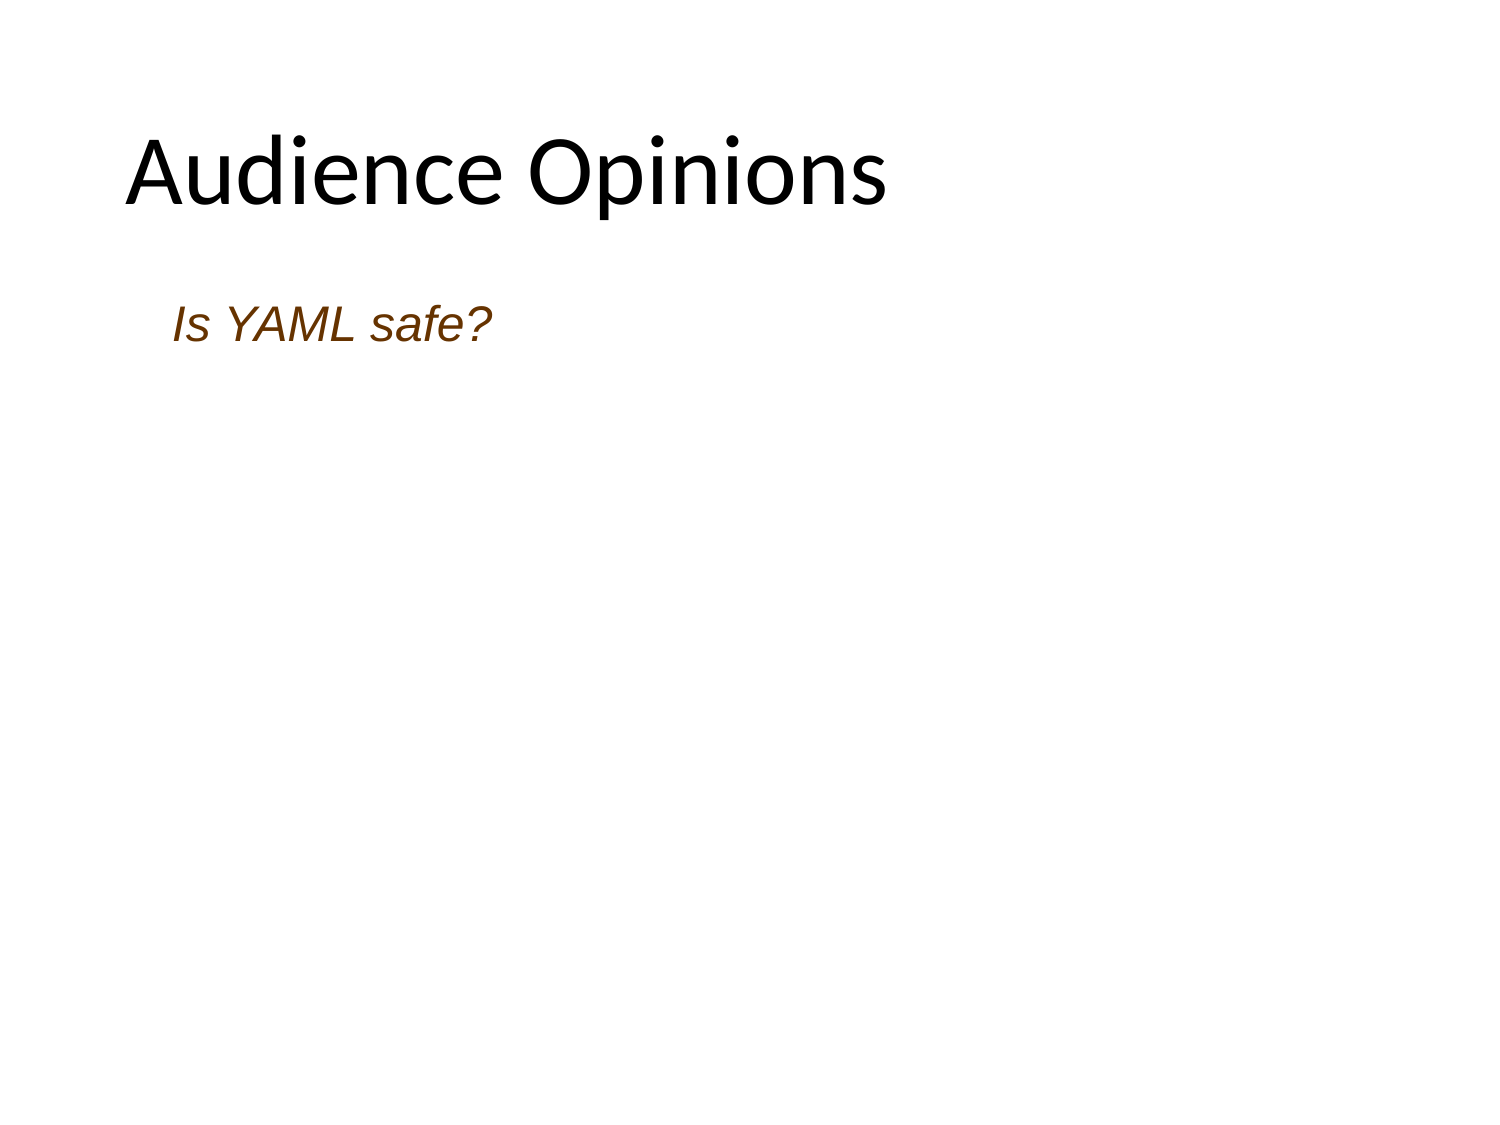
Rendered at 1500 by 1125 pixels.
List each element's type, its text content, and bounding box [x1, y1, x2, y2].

list Is YAML safe? [100, 295, 1421, 949]
title Audience Opinions [90, 58, 1365, 300]
